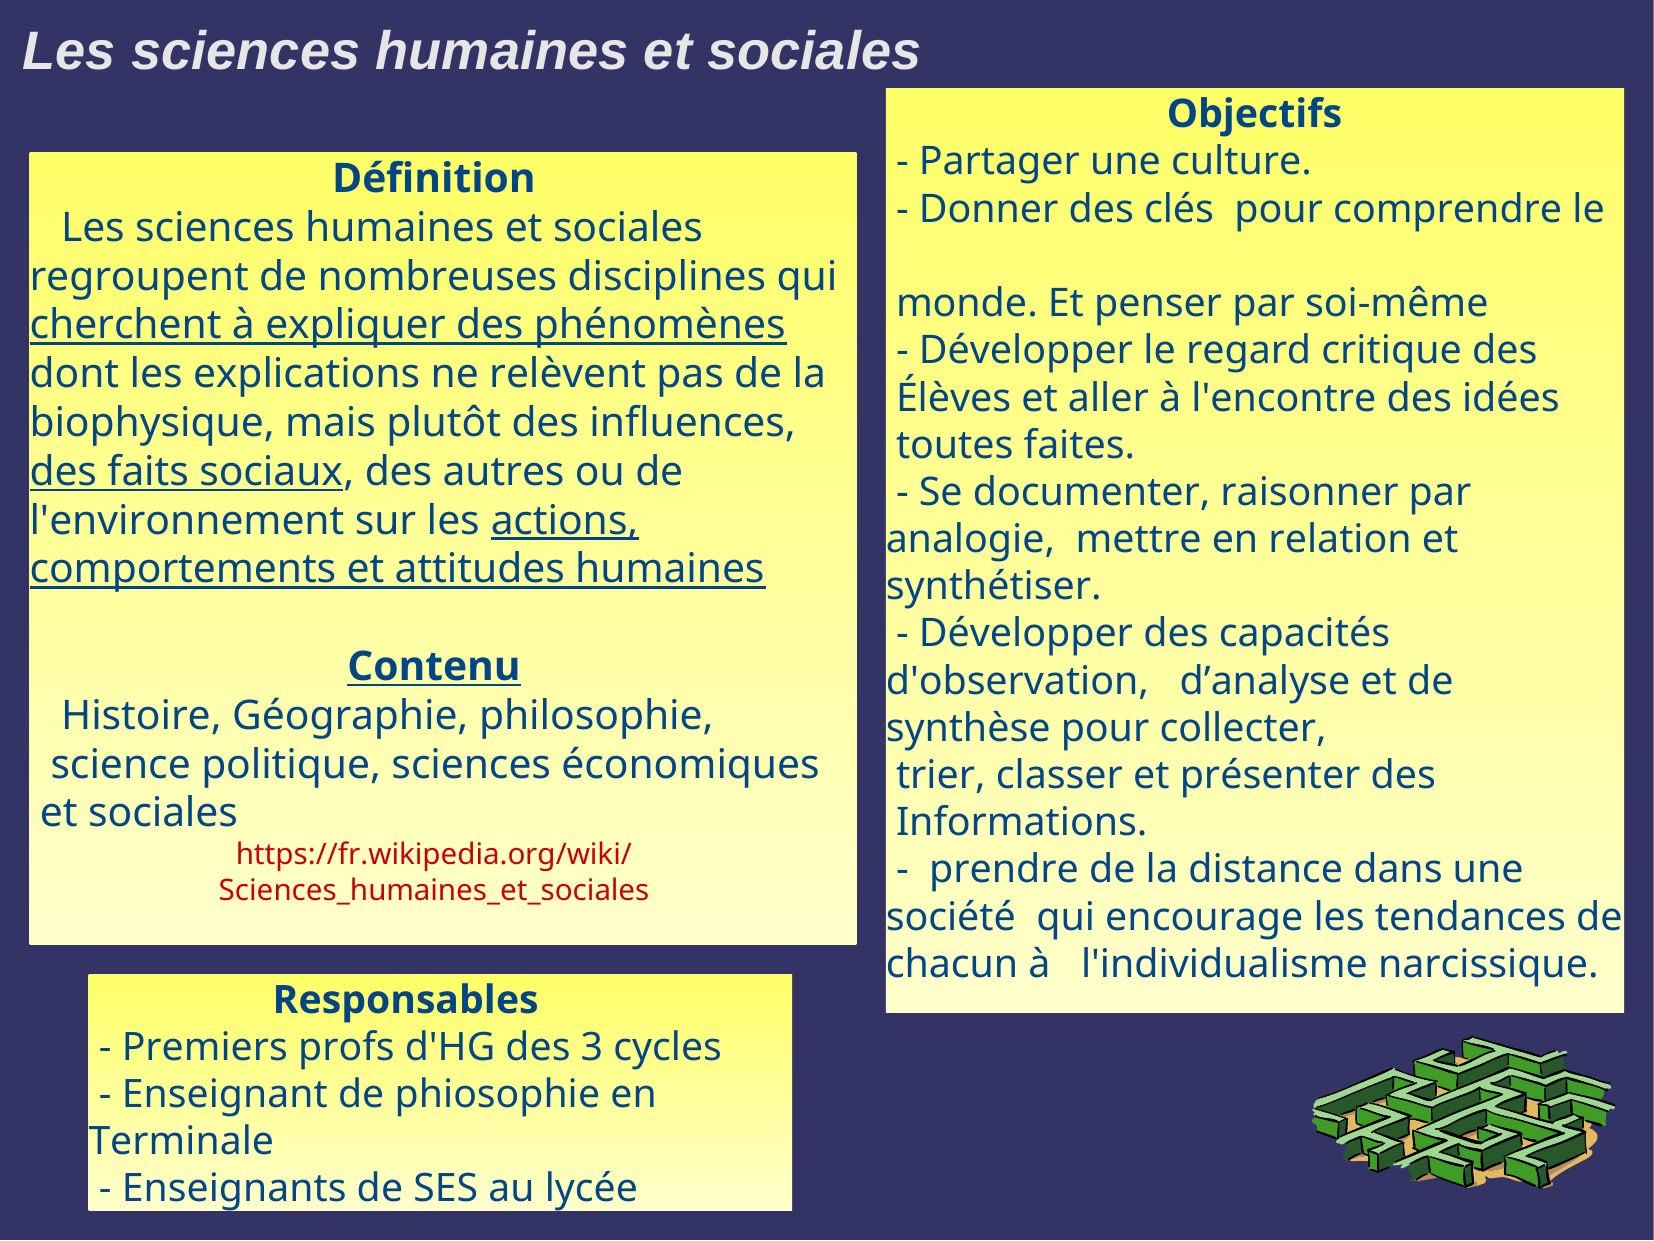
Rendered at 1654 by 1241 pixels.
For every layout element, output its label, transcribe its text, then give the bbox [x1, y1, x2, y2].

list Responsables - Premiers profs d'HG des 3 cycles - Enseignant de phiosophie en Terminale - Enseignants de SES au lycée [88, 974, 793, 1211]
list Définition Les sciences humaines et sociales regroupent de nombreuses disciplines qui cherchent à expliquer des phénomènes dont les explications ne relèvent pas de la biophysique, mais plutôt des influences, des faits sociaux, des autres ou de l'environnement sur les actions, comportements et attitudes humaines Contenu Histoire, Géographie, philosophie, science politique, sciences économiques et sociales https://fr.wikipedia.org/wiki/Sciences_humaines_et_sociales [29, 152, 857, 945]
list Objectifs - Partager une culture. - Donner des clés pour comprendre le monde. Et penser par soi-même - Développer le regard critique des Élèves et aller à l'encontre des idées toutes faites. - Se documenter, raisonner par analogie, mettre en relation et synthétiser. - Développer des capacités d'observation, d’analyse et de synthèse pour collecter, trier, classer et présenter des Informations. - prendre de la distance dans une société qui encourage les tendances de chacun à l'individualisme narcissique. [885, 88, 1625, 1013]
title Les sciences humaines et sociales [0, 8, 945, 89]
